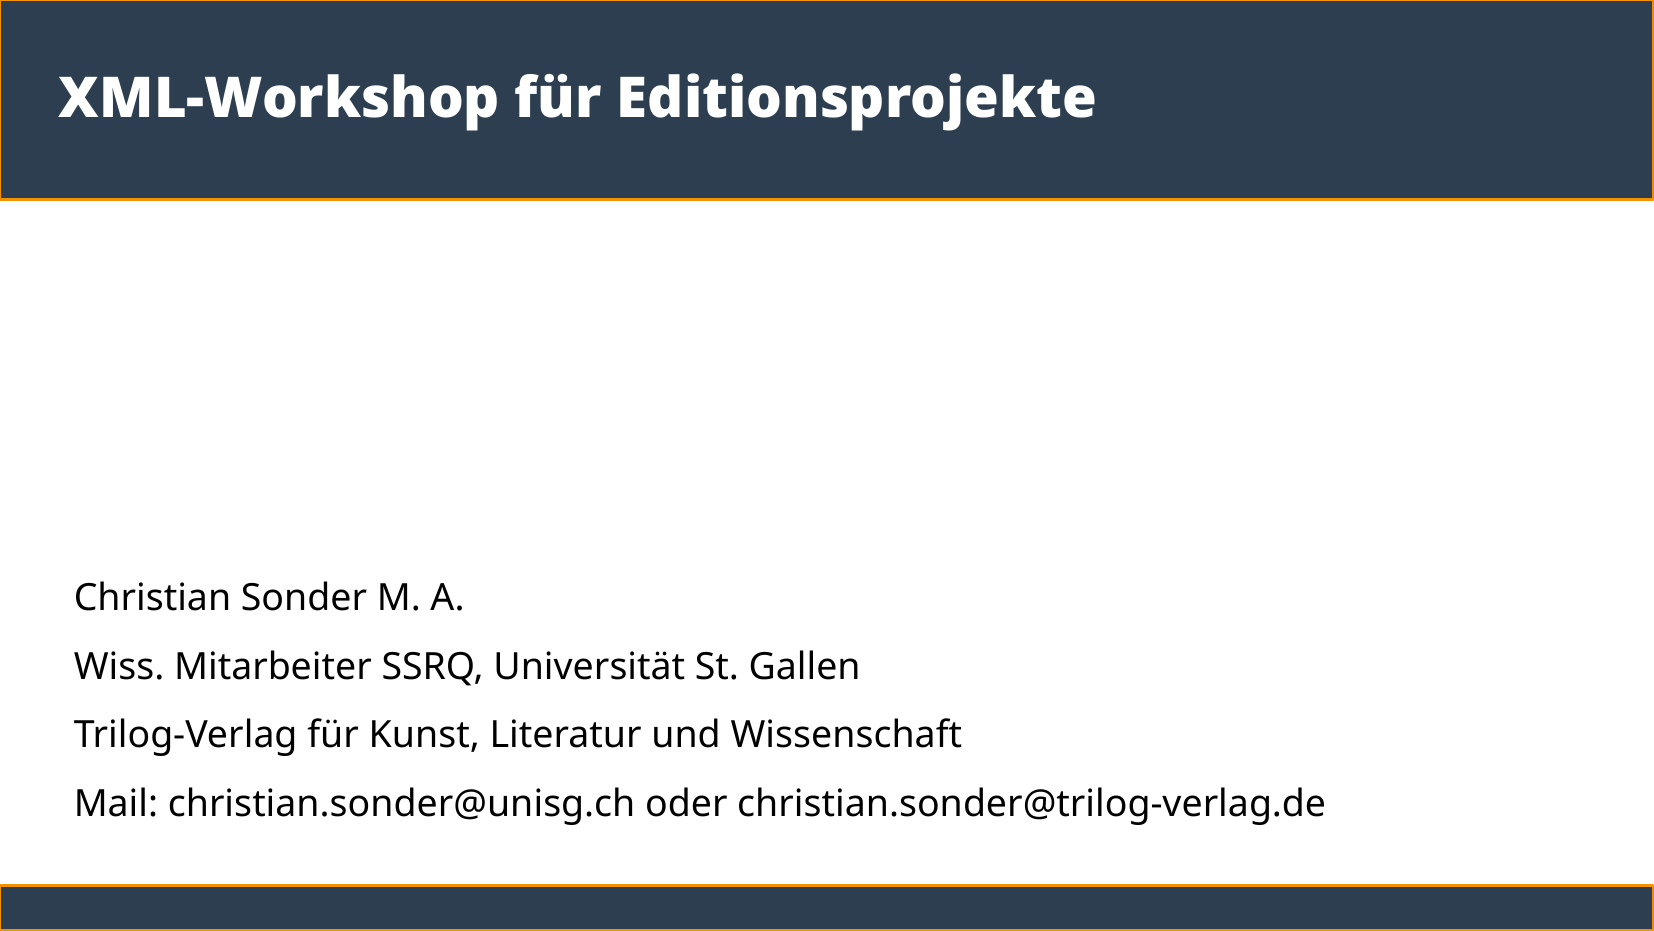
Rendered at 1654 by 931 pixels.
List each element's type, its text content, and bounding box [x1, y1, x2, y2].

subtitle Christian Sonder M. A. Wiss. Mitarbeiter SSRQ, Universität St. Gallen Trilog-Verlag für Kunst, Literatur und Wissenschaft Mail: christian.sonder@unisg.ch oder christian.sonder@trilog-verlag.de [73, 581, 1551, 886]
title XML-Workshop für Editionsprojekte [59, 37, 1595, 155]
